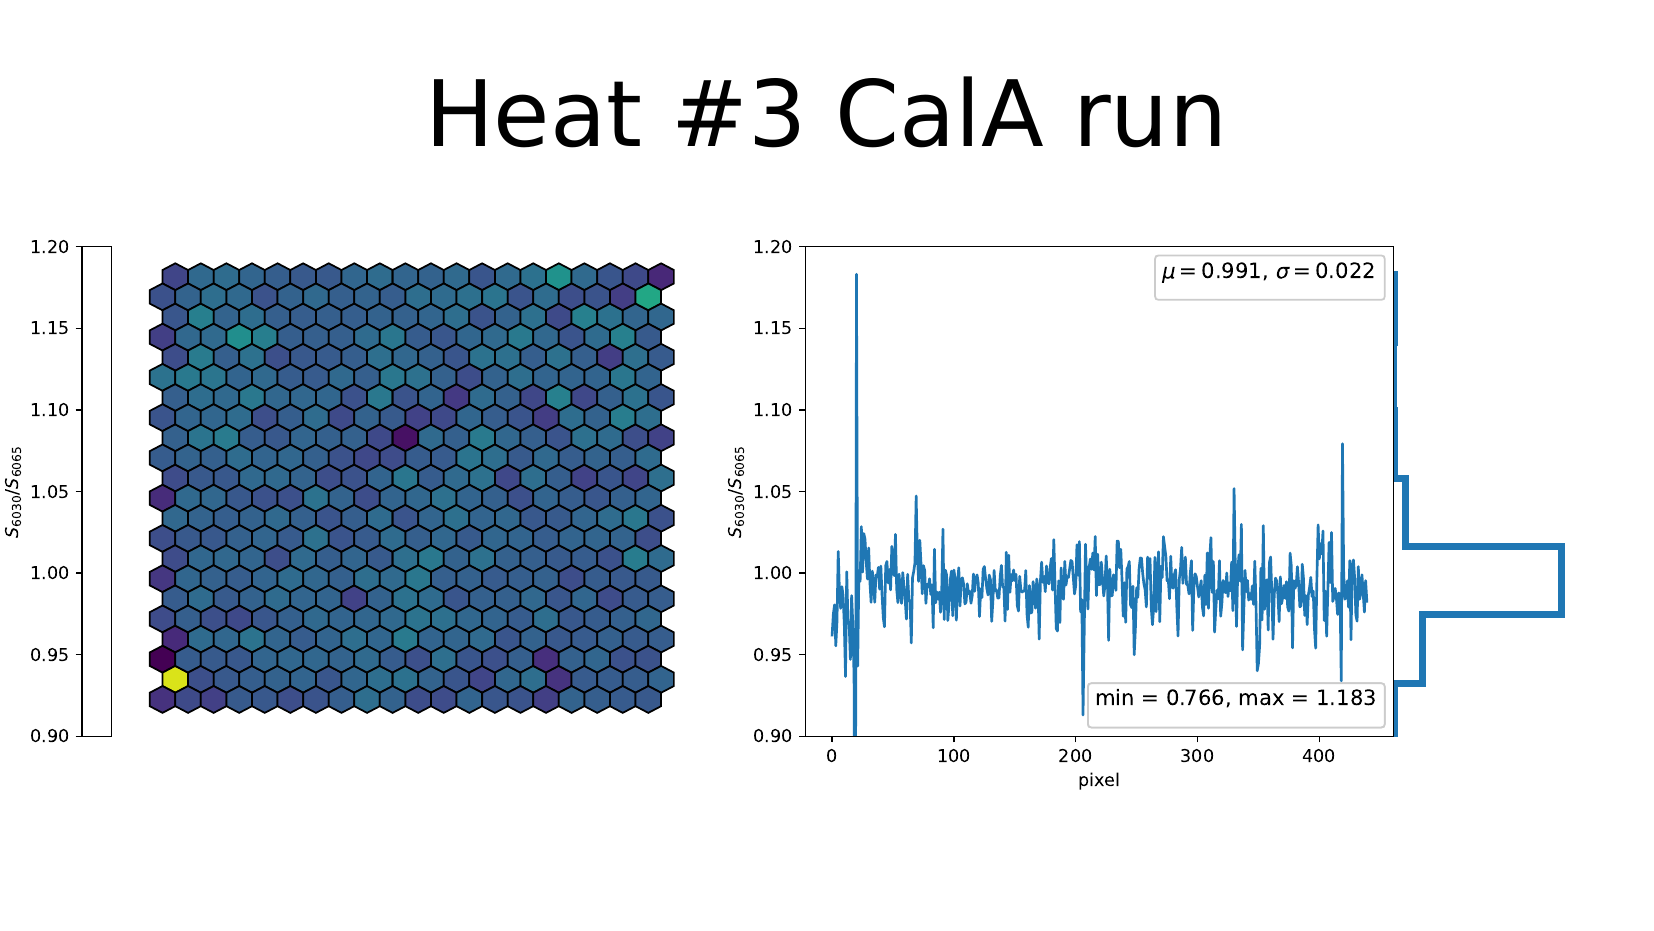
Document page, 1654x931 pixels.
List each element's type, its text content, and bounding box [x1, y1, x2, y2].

title Heat #3 CalA run [82, 37, 1571, 170]
picture [0, 170, 1653, 807]
